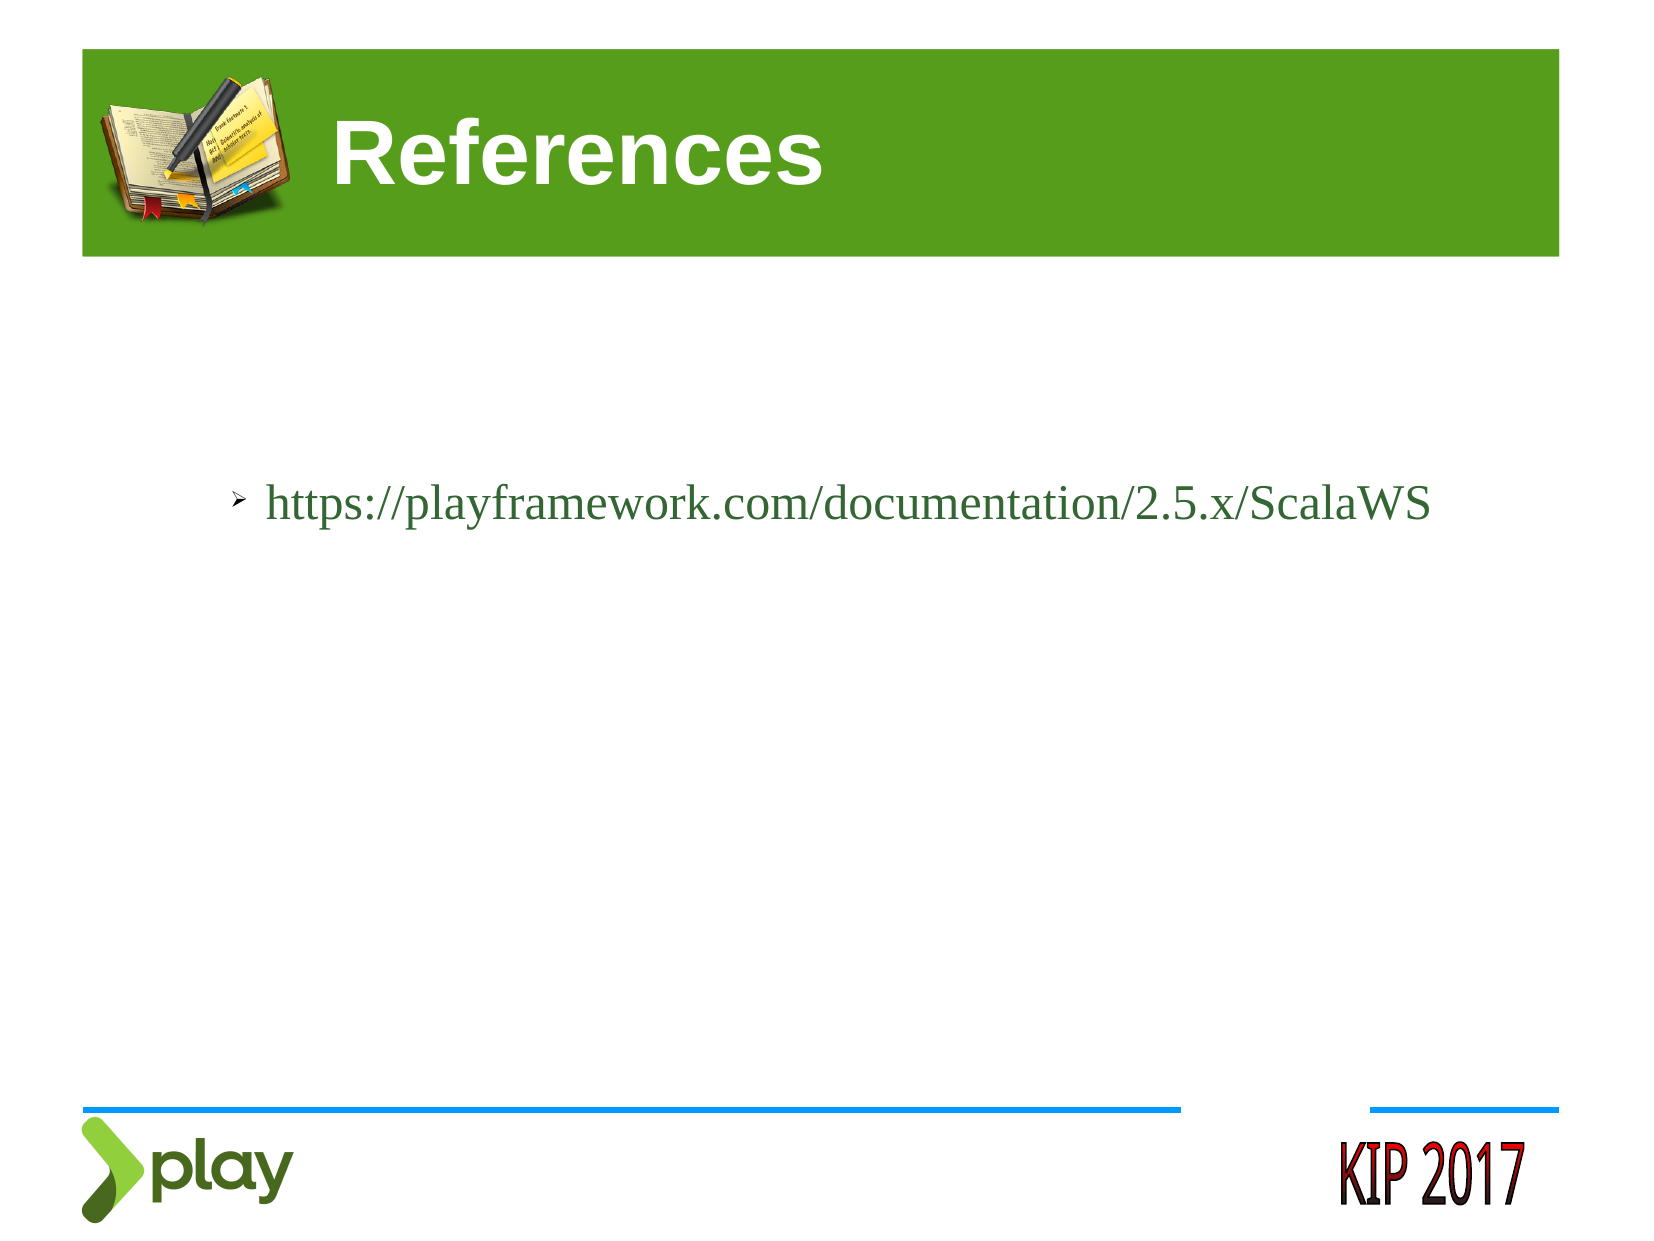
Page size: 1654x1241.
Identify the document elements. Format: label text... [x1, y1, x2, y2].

subtitle https://playframework.com/documentation/2.5.x/ScalaWS [17, 295, 1471, 711]
picture [100, 63, 290, 241]
picture [68, 1111, 302, 1229]
title References [82, 49, 1560, 257]
